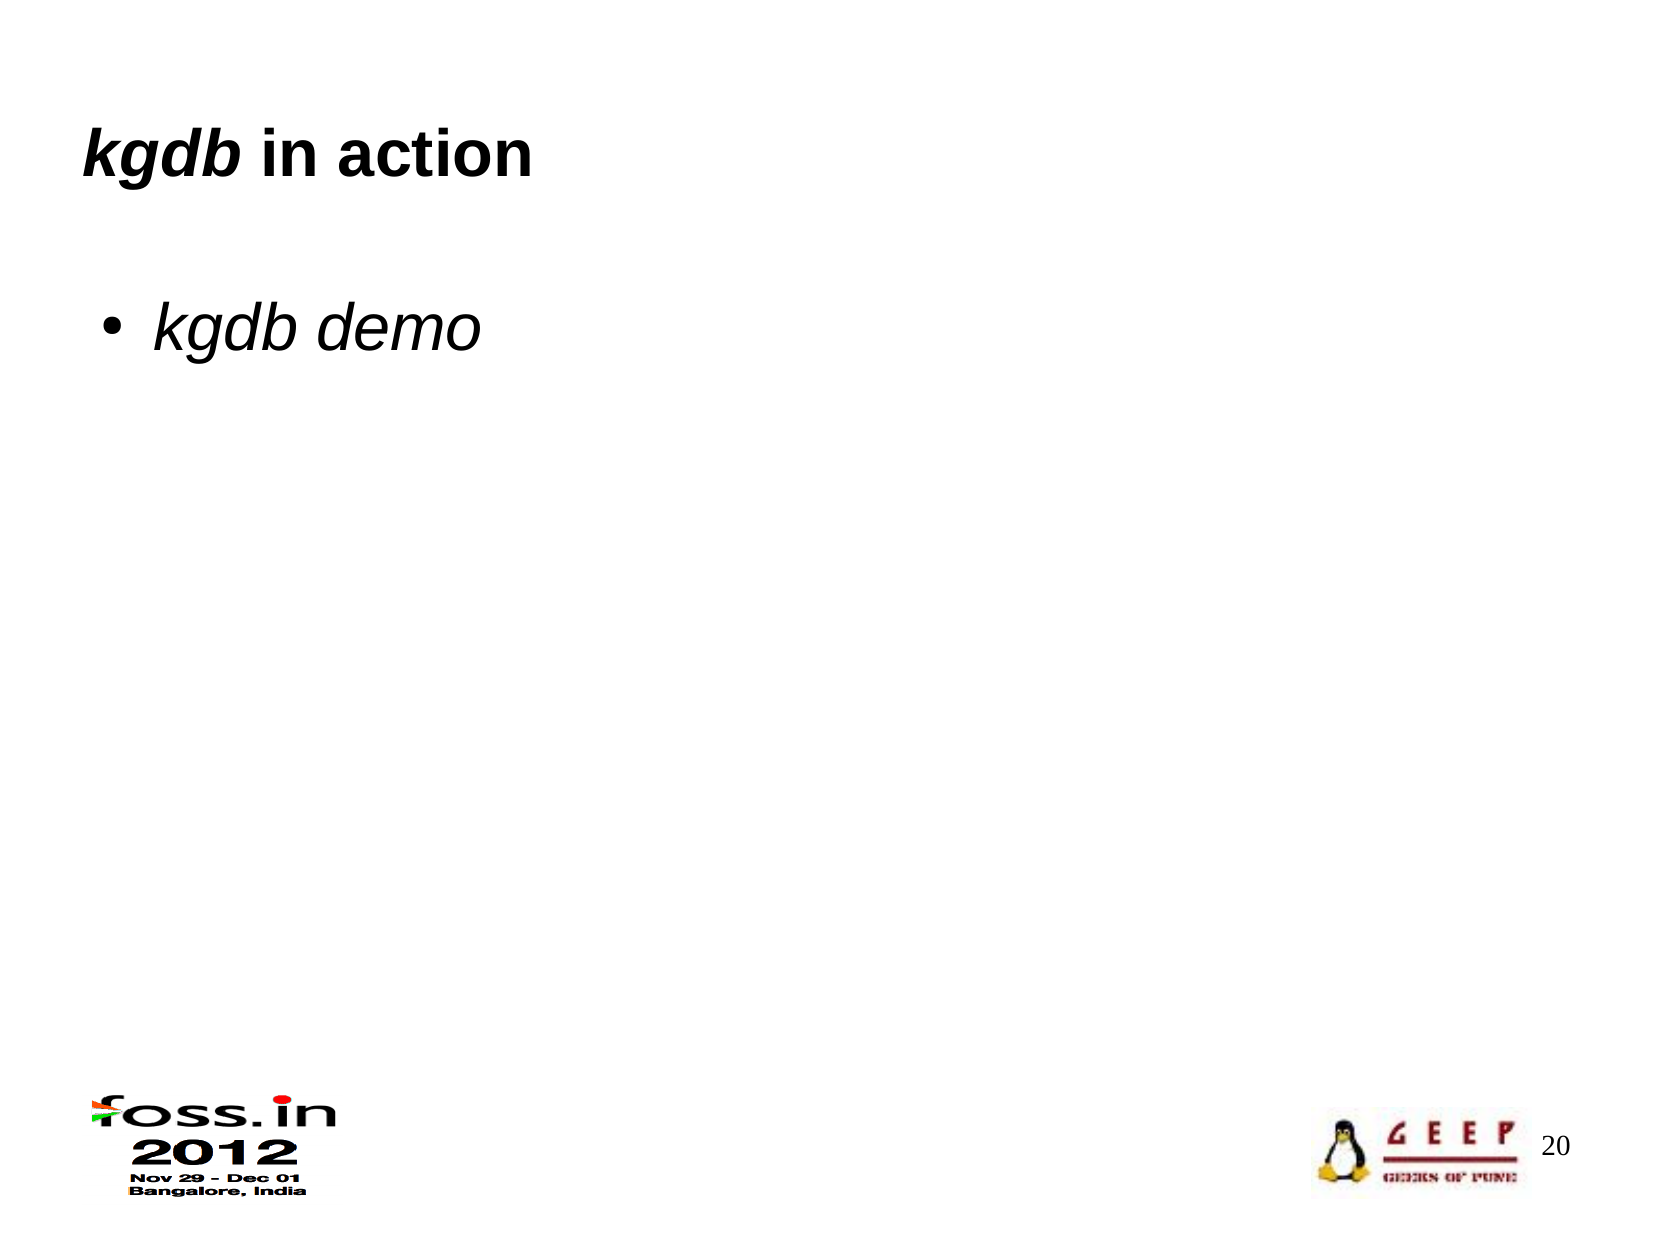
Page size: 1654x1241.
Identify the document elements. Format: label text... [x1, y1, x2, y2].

picture [1311, 1107, 1532, 1199]
list kgdb demo [82, 290, 1571, 1109]
title kgdb in action [82, 49, 1571, 257]
picture [82, 1086, 343, 1205]
